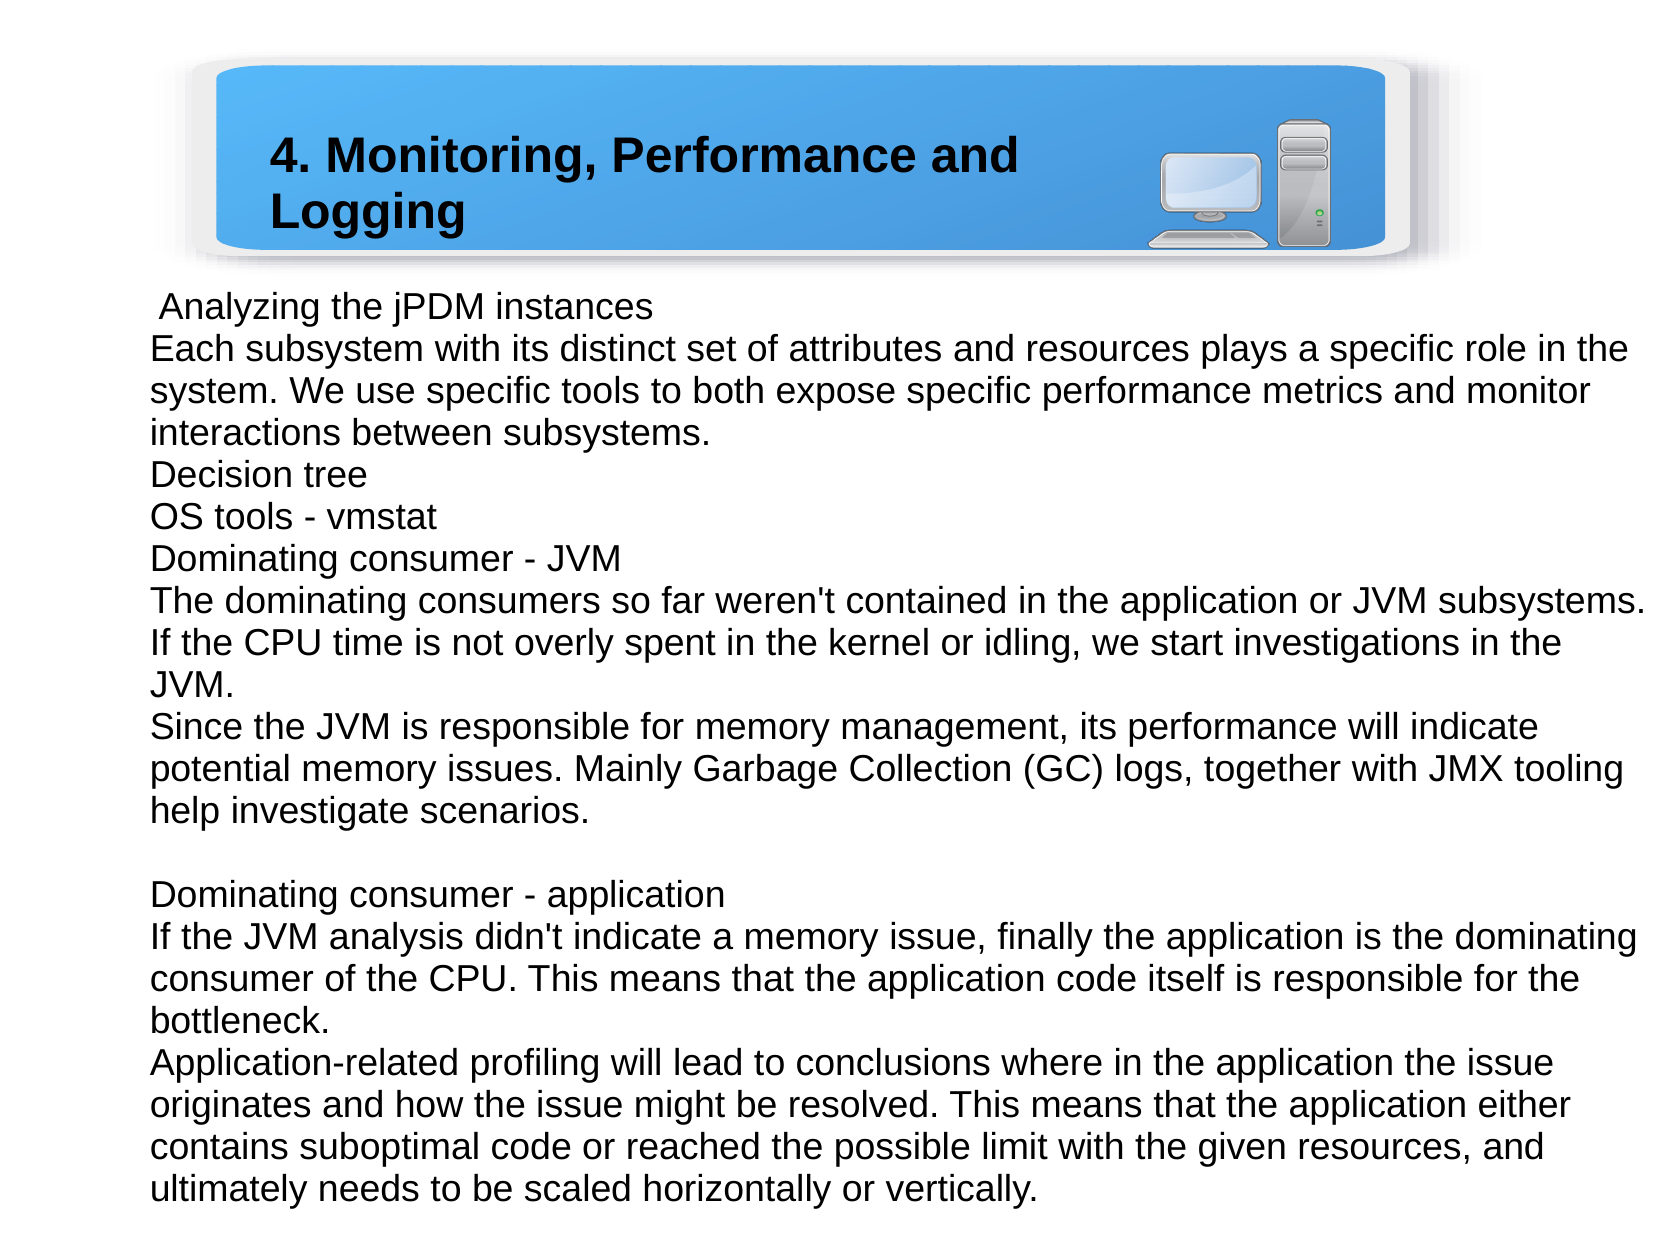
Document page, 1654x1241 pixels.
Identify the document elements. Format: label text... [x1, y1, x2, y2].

text_box Analyzing the jPDM instances Each subsystem with its distinct set of attributes and resources plays a specific role in the system. We use specific tools to both expose specific performance metrics and monitor interactions between subsystems. Decision tree OS tools - vmstat Dominating consumer - JVM The dominating consumers so far weren't contained in the application or JVM subsystems. If the CPU time is not overly spent in the kernel or idling, we start investigations in the JVM. Since the JVM is responsible for memory management, its performance will indicate potential memory issues. Mainly Garbage Collection (GC) logs, together with JMX tooling help investigate scenarios. Dominating consumer - application If the JVM analysis didn't indicate a memory issue, finally the application is the dominating consumer of the CPU. This means that the application code itself is responsible for the bottleneck. Application-related profiling will lead to conclusions where in the application the issue originates and how the issue might be resolved. This means that the application either contains suboptimal code or reached the possible limit with the given resources, and ultimately needs to be scaled horizontally or vertically. [60, 278, 1654, 1241]
text_box 4. Monitoring, Performance and Logging [255, 120, 1036, 249]
picture [150, 45, 1546, 278]
